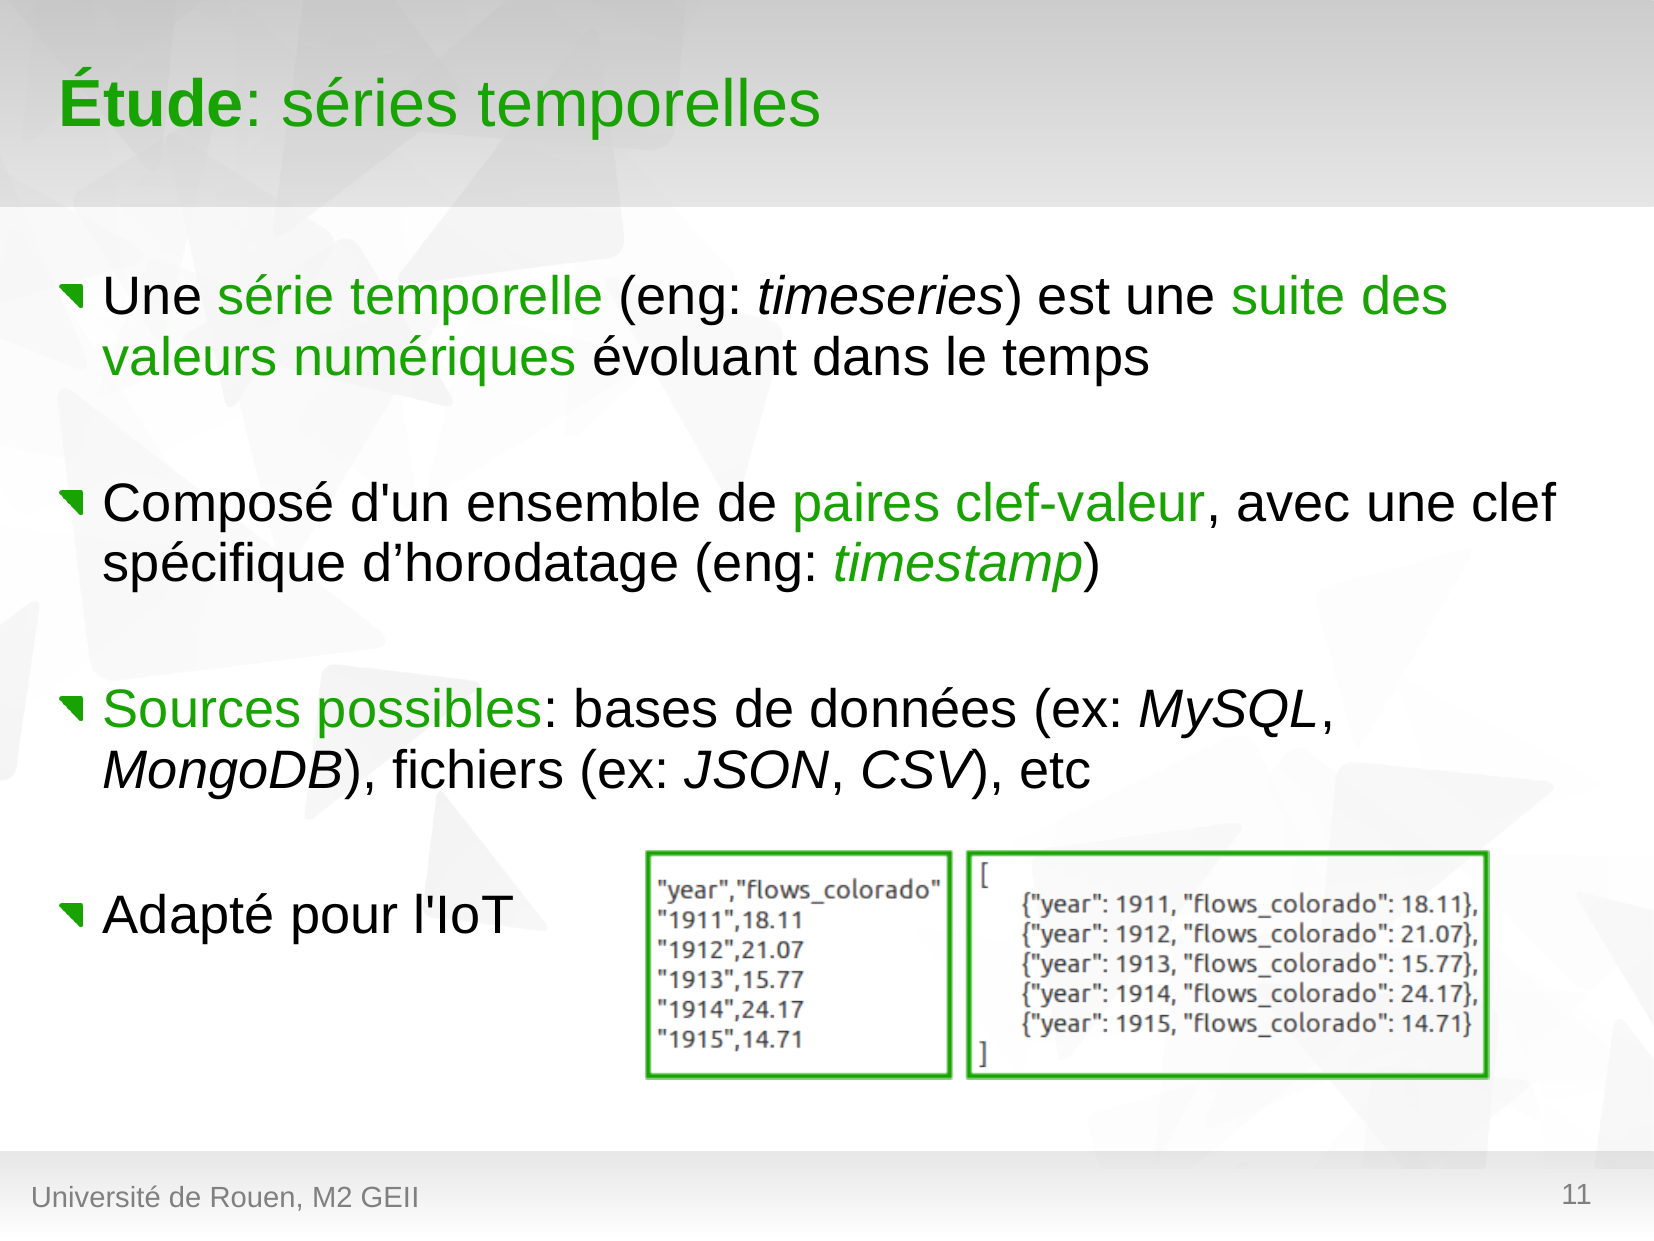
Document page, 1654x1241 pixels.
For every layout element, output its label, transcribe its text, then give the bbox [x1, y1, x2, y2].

picture [0, 0, 783, 931]
title Étude: séries temporelles [59, 29, 1595, 178]
picture [645, 548, 1654, 1169]
list Une série temporelle (eng: timeseries) est une suite des valeurs numériques évoluant dans le temps Composé d'un ensemble de paires clef-valeur, avec une clef spécifique d’horodatage (eng: timestamp) Sources possibles: bases de données (ex: MySQL, MongoDB), fichiers (ex: JSON, CSV), etc Adapté pour l'IoT [59, 265, 1595, 986]
